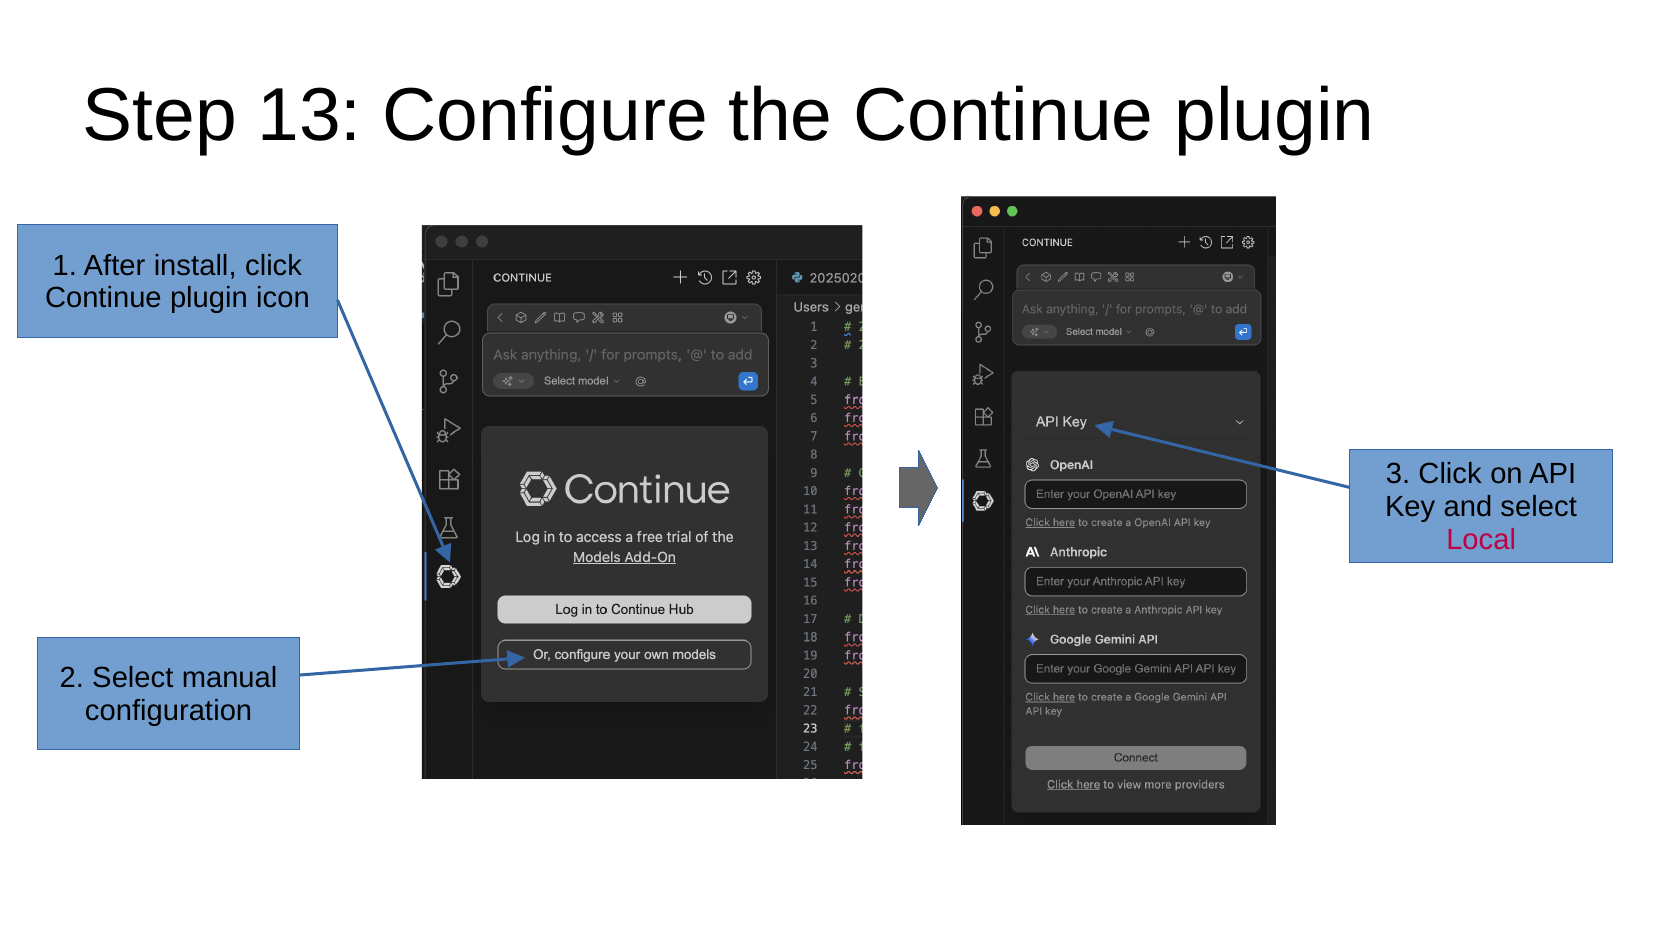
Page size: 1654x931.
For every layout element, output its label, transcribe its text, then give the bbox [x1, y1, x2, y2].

picture [421, 225, 863, 779]
title Step 13: Configure the Continue plugin [82, 37, 1571, 193]
text_box 3. Click on API Key and select Local [1349, 449, 1613, 563]
text_box 2. Select manual configuration [37, 637, 300, 750]
text_box 1. After install, click Continue plugin icon [17, 224, 338, 338]
picture [961, 196, 1276, 826]
text_box [899, 450, 938, 526]
